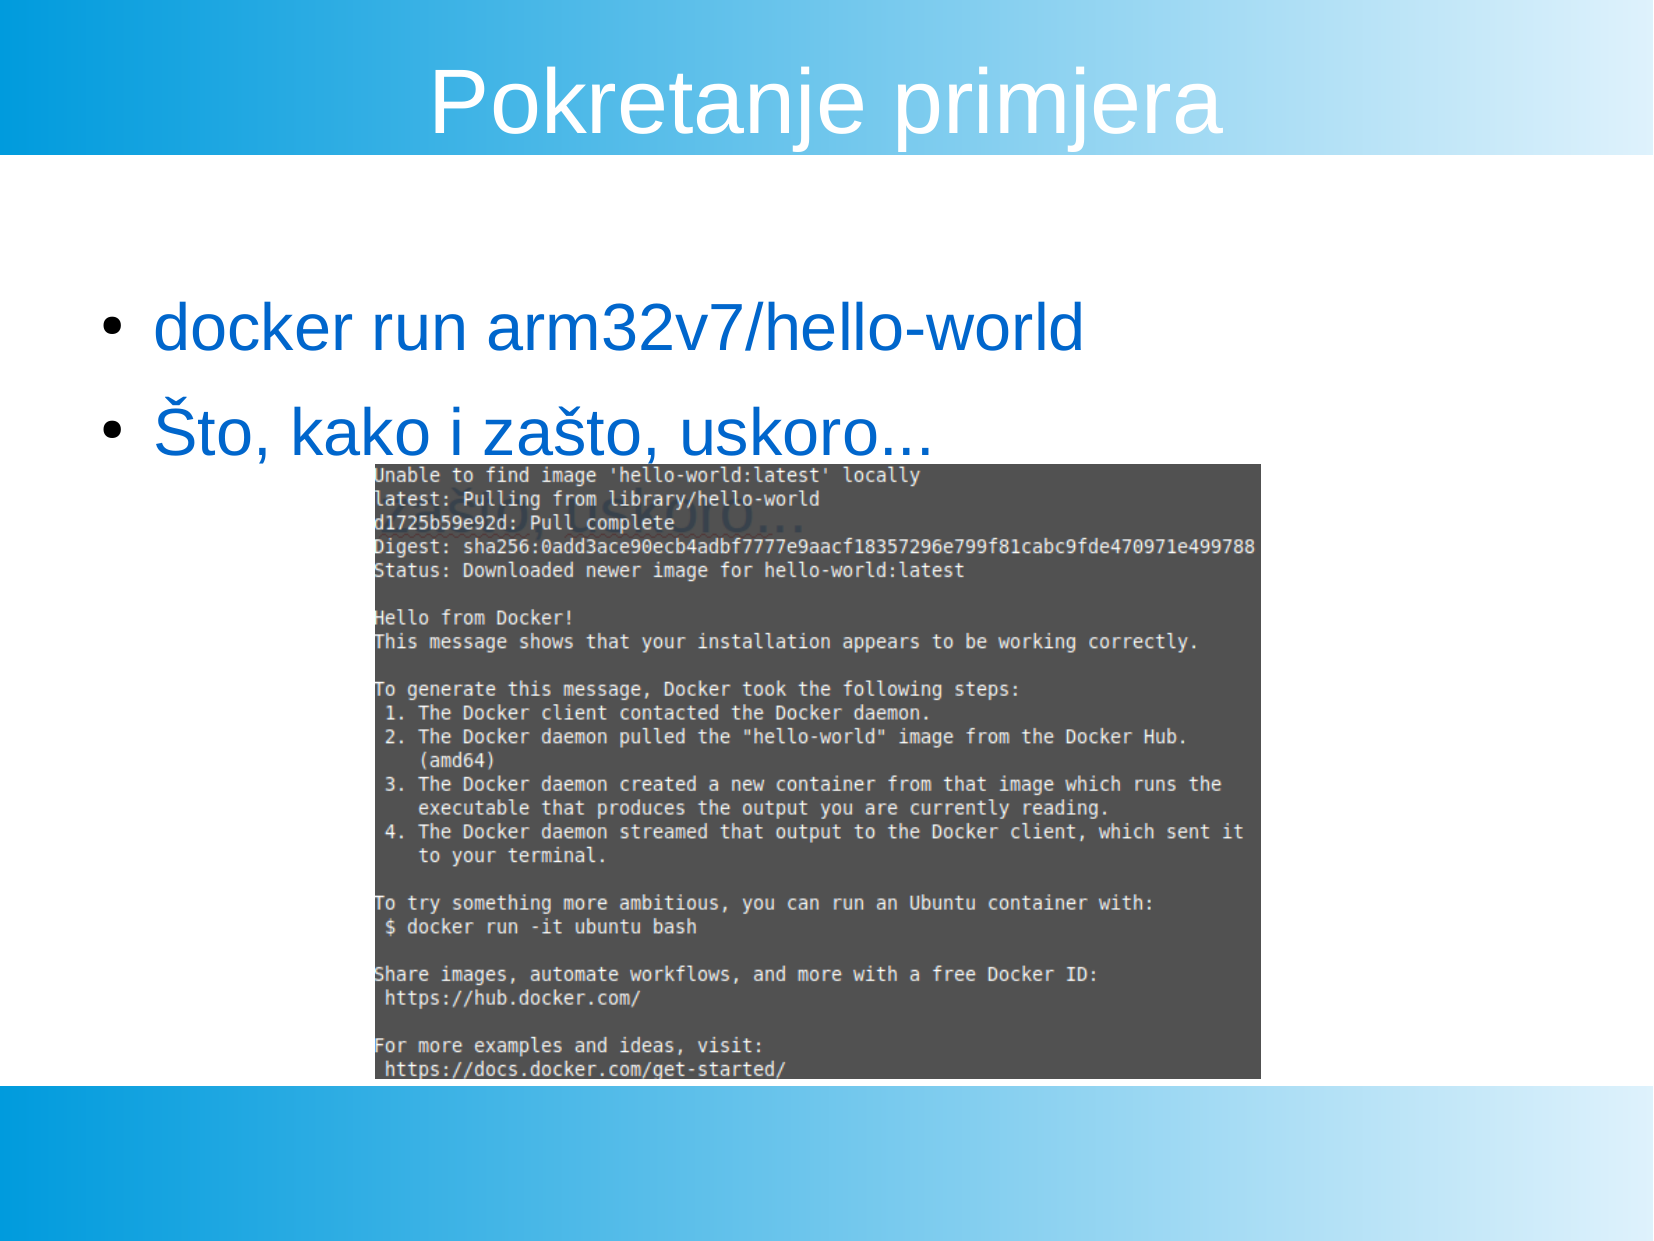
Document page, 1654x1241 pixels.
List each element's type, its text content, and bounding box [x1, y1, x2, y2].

title Pokretanje primjera [82, 49, 1571, 155]
list docker run arm32v7/hello-world Što, kako i zašto, uskoro... [82, 290, 1571, 1010]
picture [375, 464, 1261, 1079]
